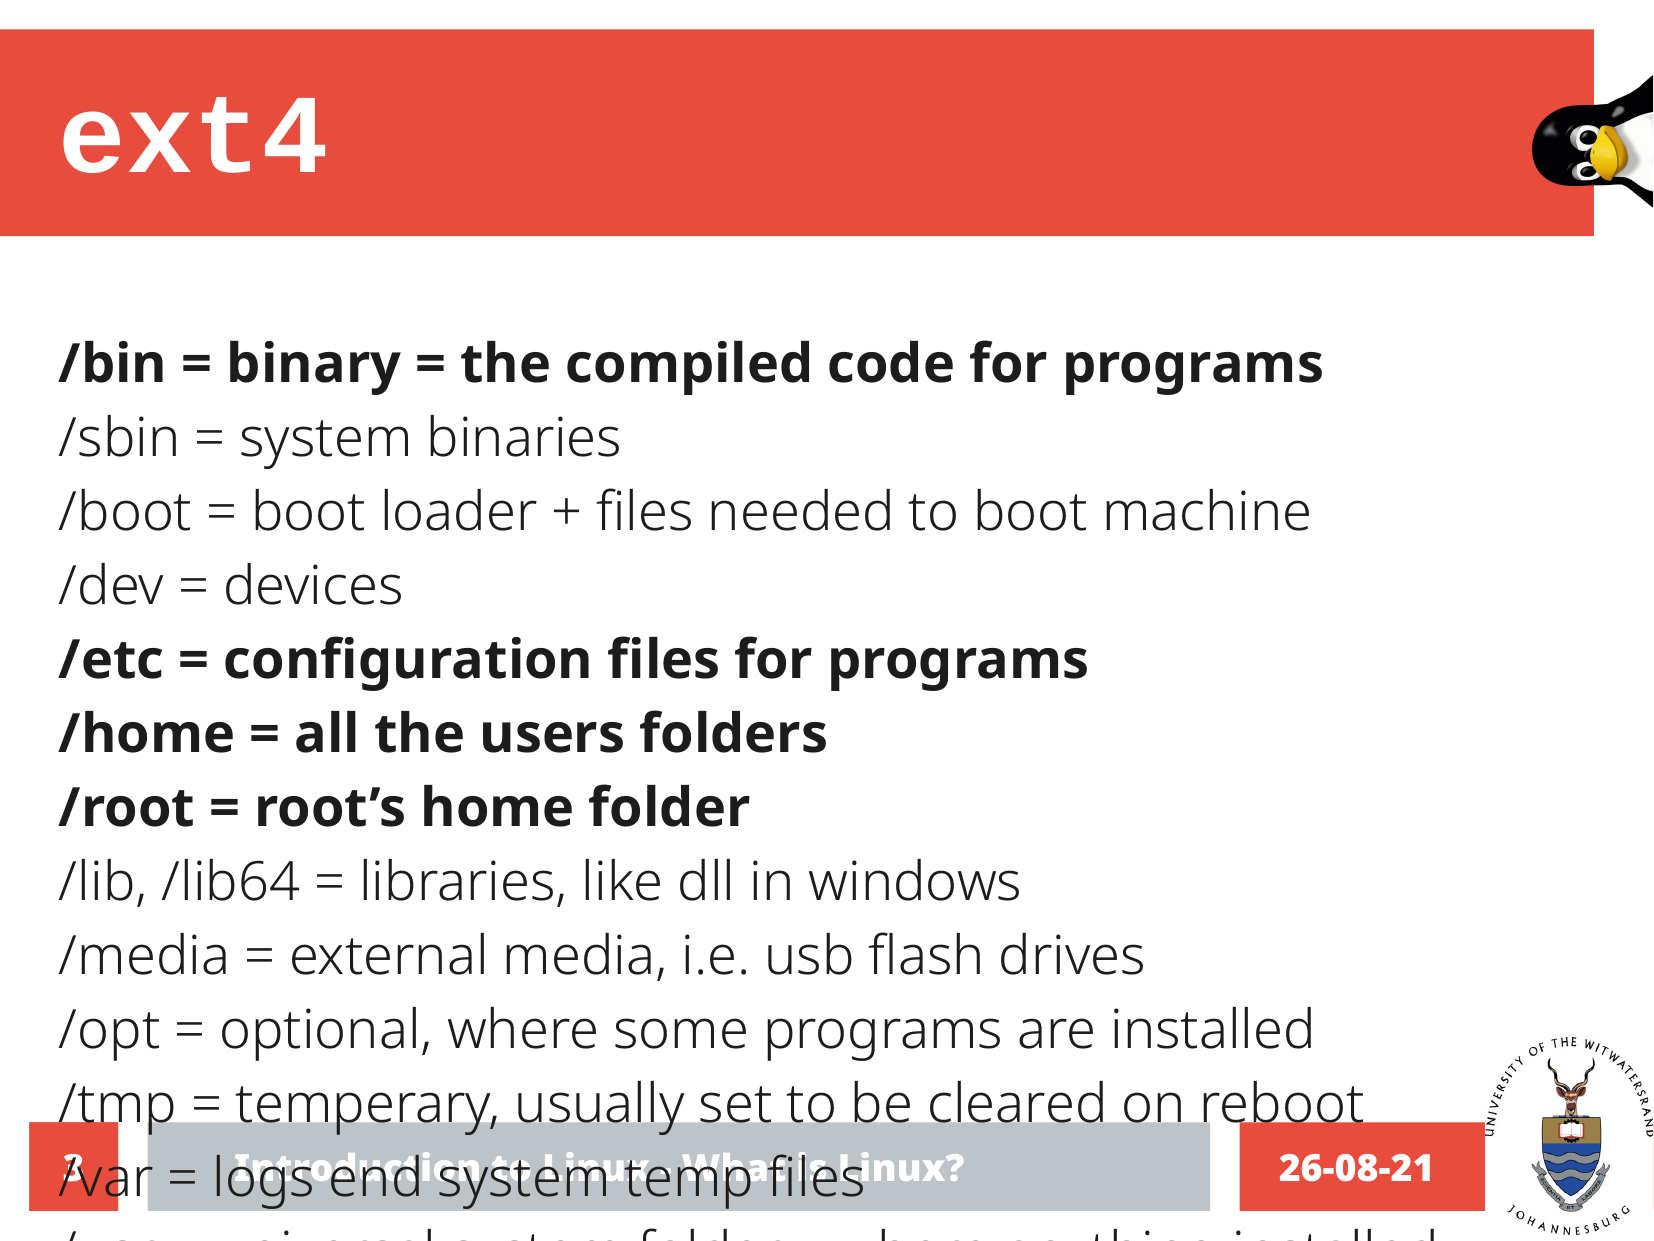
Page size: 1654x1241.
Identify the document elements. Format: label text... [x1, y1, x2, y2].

picture [1515, 24, 1654, 276]
subtitle /bin = binary = the compiled code for programs /sbin = system binaries /boot = boot loader + files needed to boot machine /dev = devices /etc = configuration files for programs /home = all the users folders /root = root’s home folder /lib, /lib64 = libraries, like dll in windows /media = external media, i.e. usb flash drives /opt = optional, where some programs are installed /tmp = temperary, usually set to be cleared on reboot /var = logs end system temp files /usr = universal system folder – where anything installed from a user is stored /mnt = mount – taught in the future! /proc = process information, runtime system information [58, 324, 1565, 1093]
picture [1485, 1037, 1654, 1235]
title ext4 [58, 59, 1594, 207]
